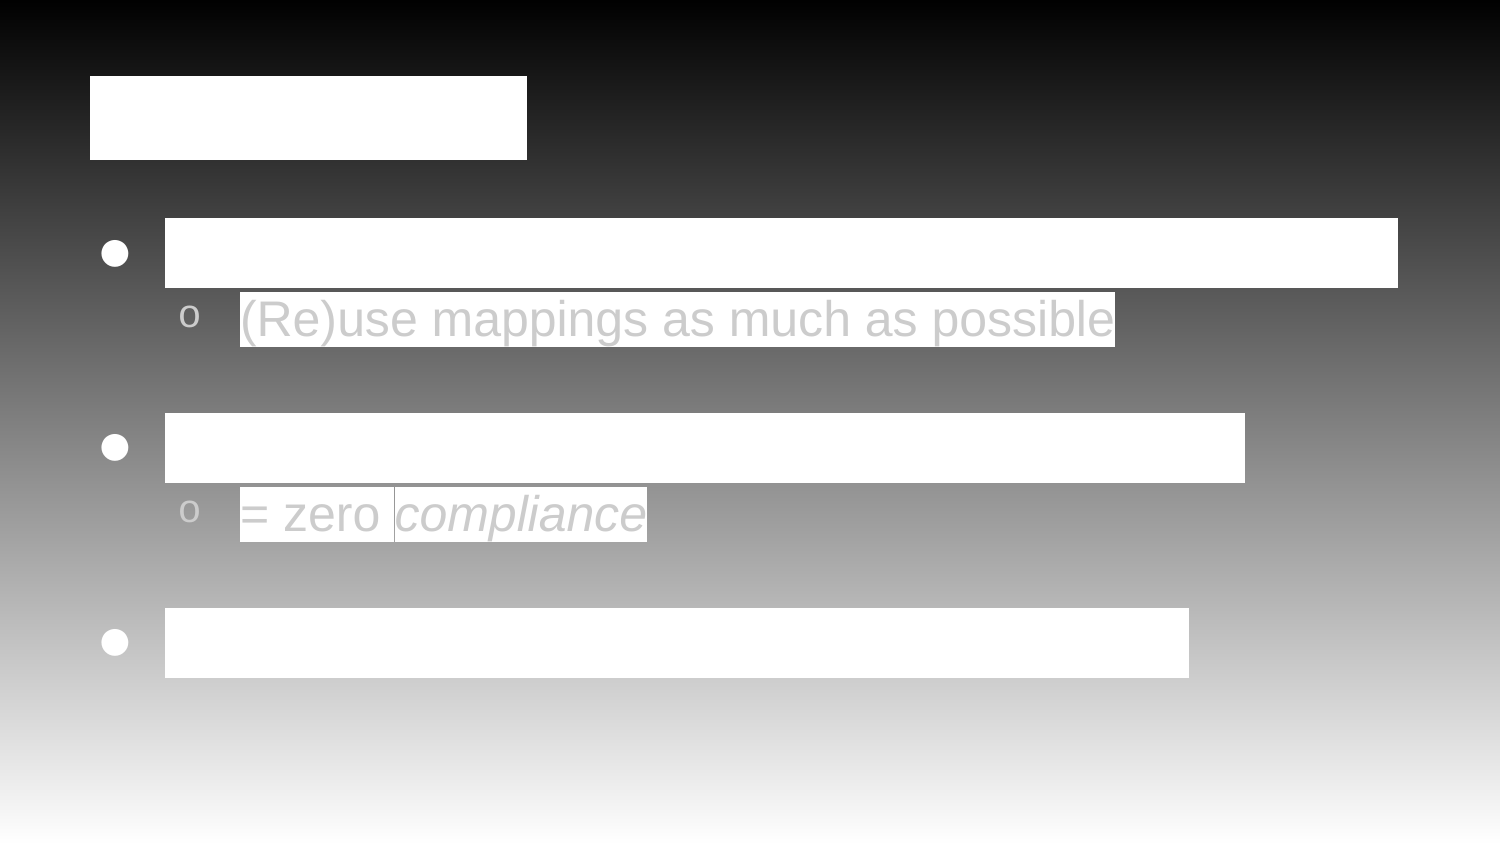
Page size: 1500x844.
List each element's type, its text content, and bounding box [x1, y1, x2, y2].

list Harmonize ForceFields/Constraints handling (Re)use mappings as much as possible Holonomic constraint = infinite stiffness = zero compliance Simplify constraint solvers, genericity [75, 196, 1425, 808]
title Introduction [75, 33, 1425, 175]
